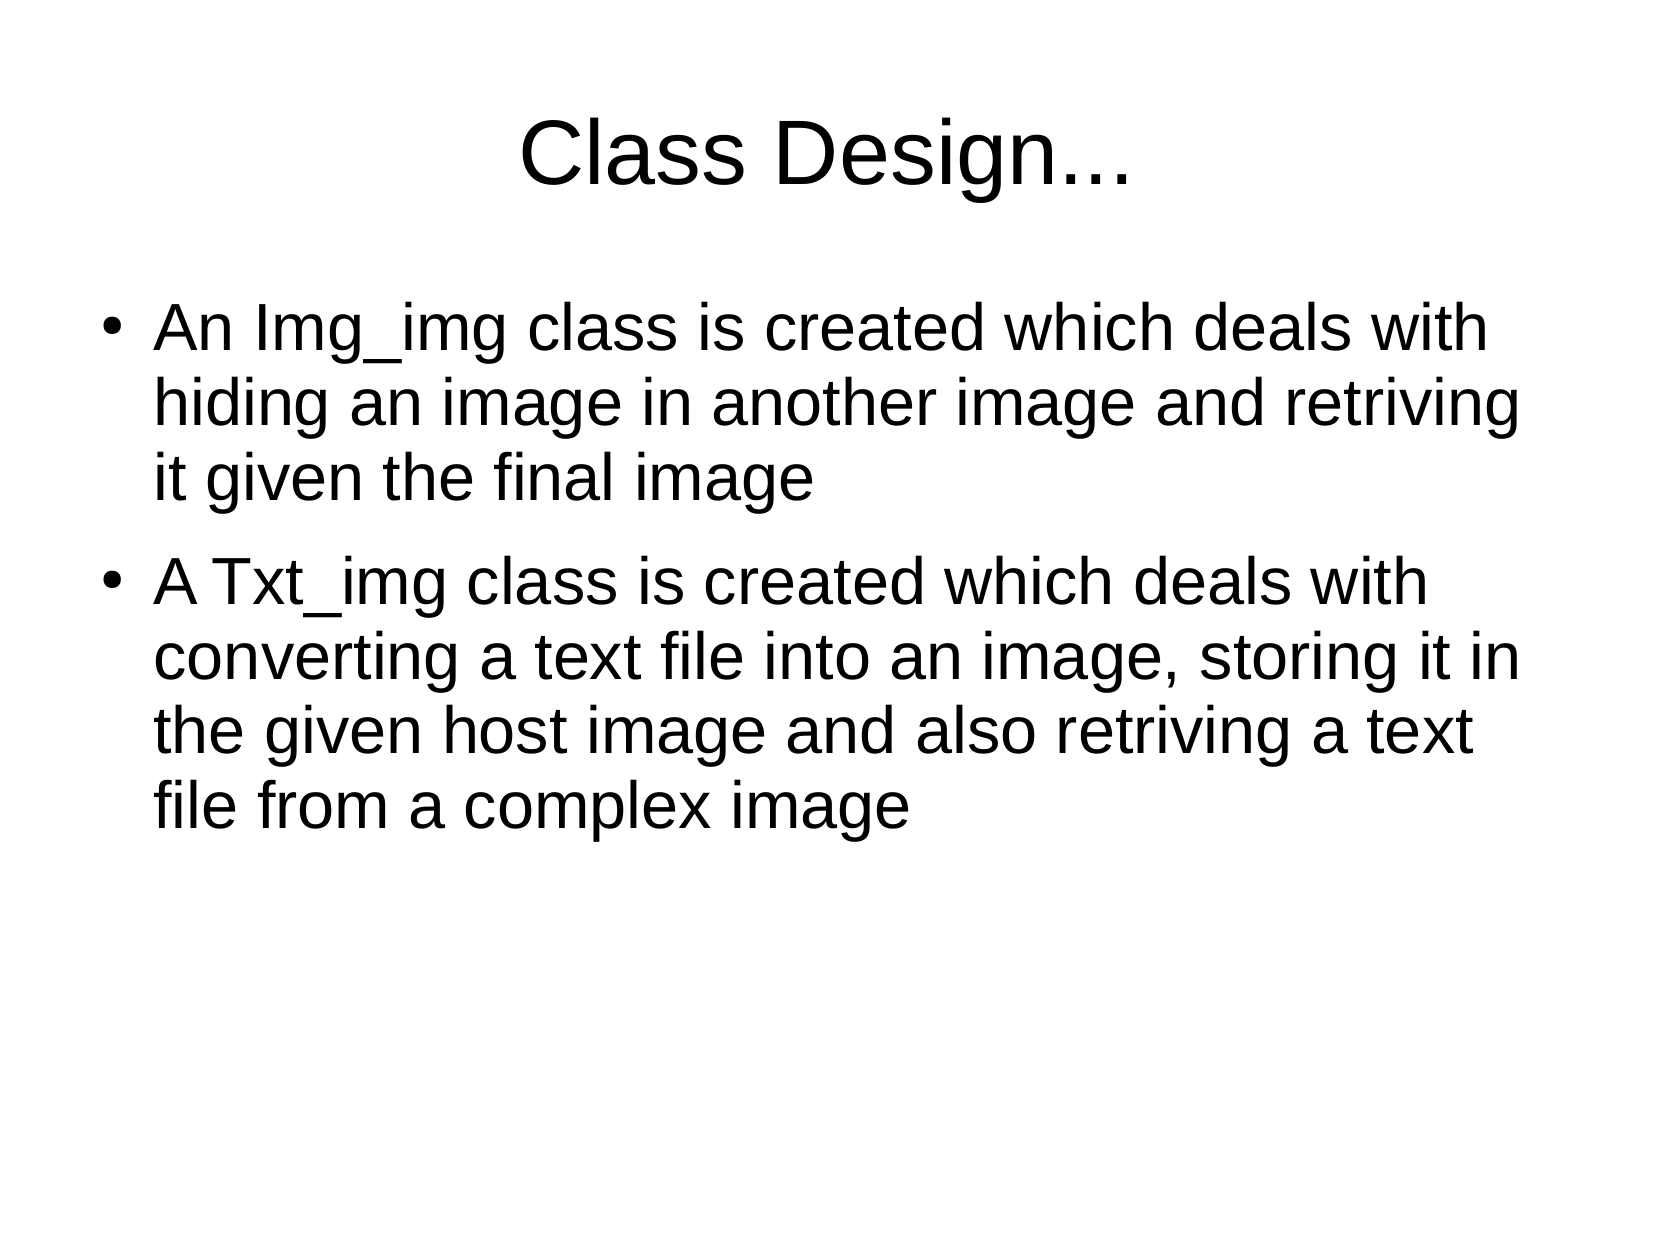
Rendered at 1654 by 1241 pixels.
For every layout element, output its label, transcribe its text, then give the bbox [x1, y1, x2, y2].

title Class Design... [82, 49, 1571, 257]
list An Img_img class is created which deals with hiding an image in another image and retriving it given the final image A Txt_img class is created which deals with converting a text file into an image, storing it in the given host image and also retriving a text file from a complex image [82, 290, 1571, 1109]
